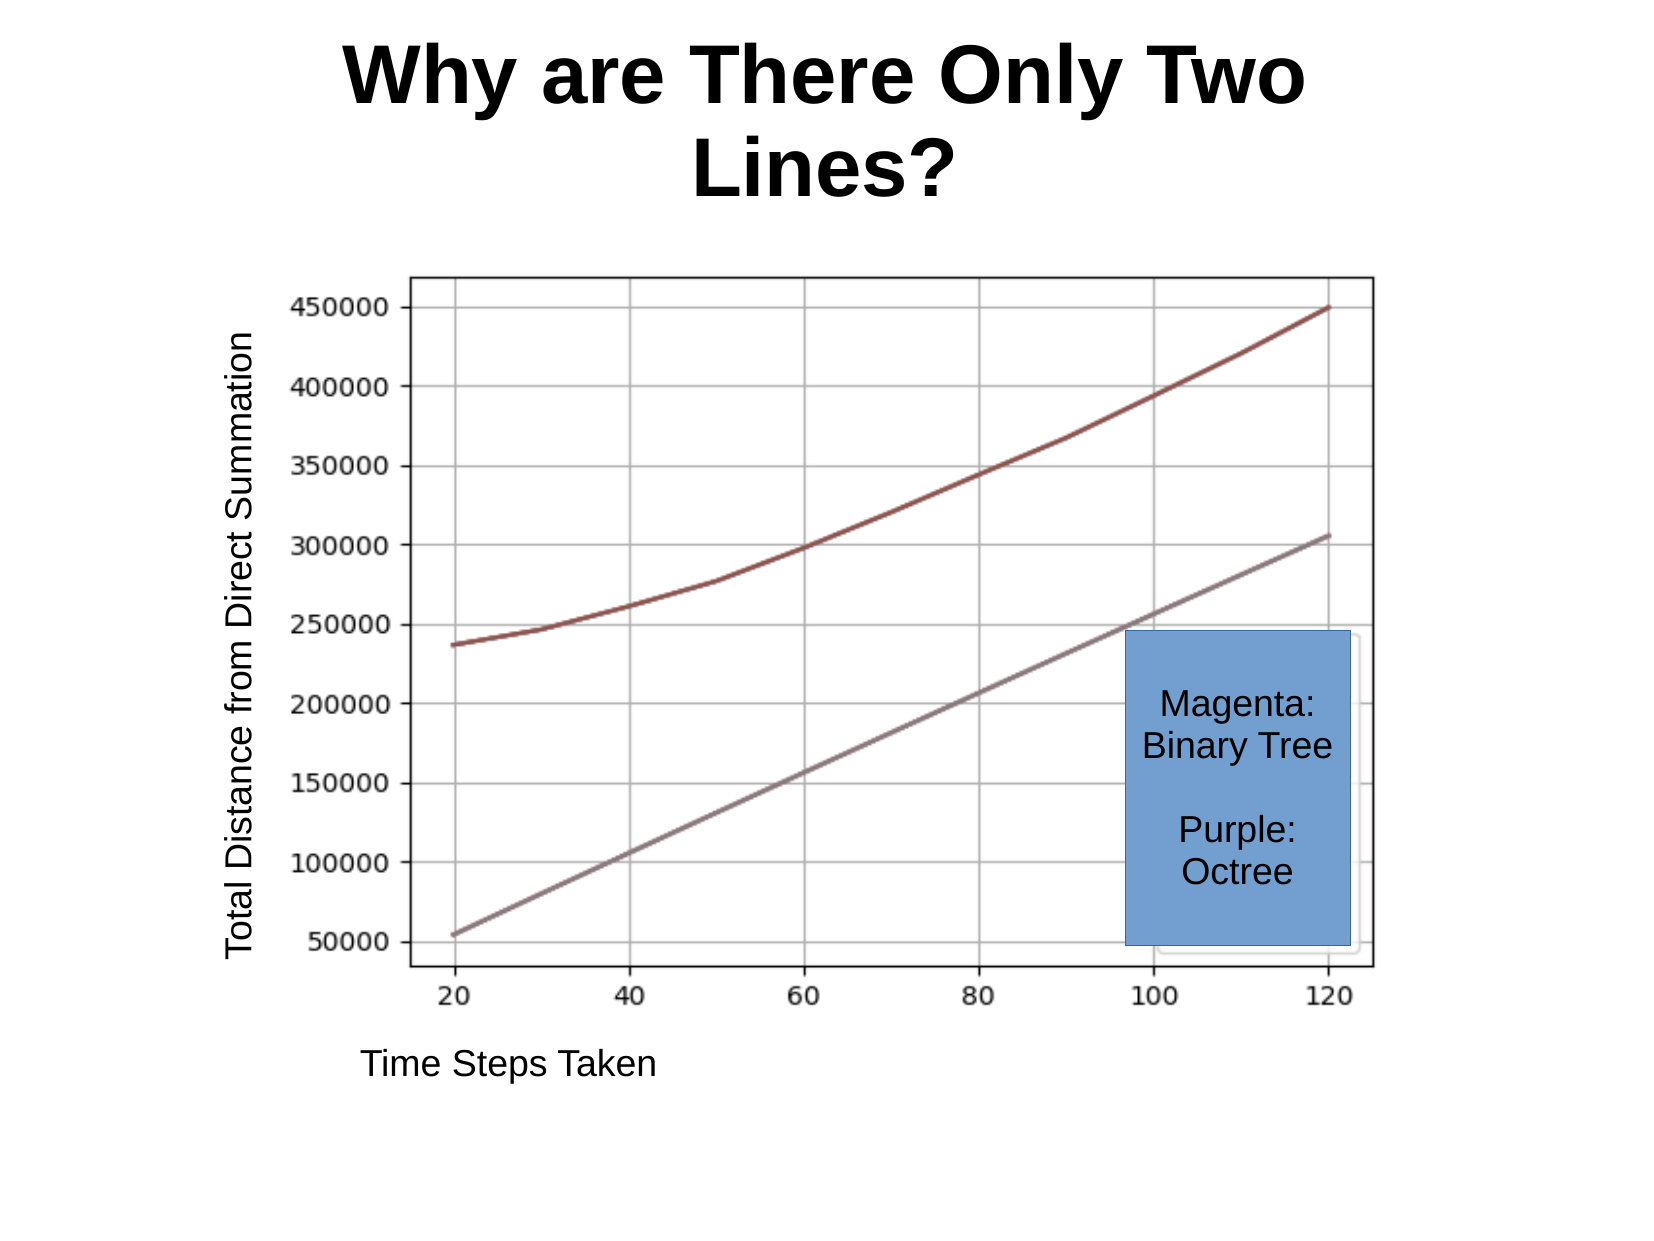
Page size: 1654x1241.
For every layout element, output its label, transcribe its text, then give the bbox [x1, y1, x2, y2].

text_box Total Distance from Direct Summation [210, 210, 267, 976]
text_box Why are There Only Two Lines? [225, 21, 1426, 316]
text_box Time Steps Taken [345, 1035, 1111, 1092]
picture [255, 169, 1497, 1066]
text_box Magenta: Binary Tree Purple: Octree [1125, 630, 1351, 946]
